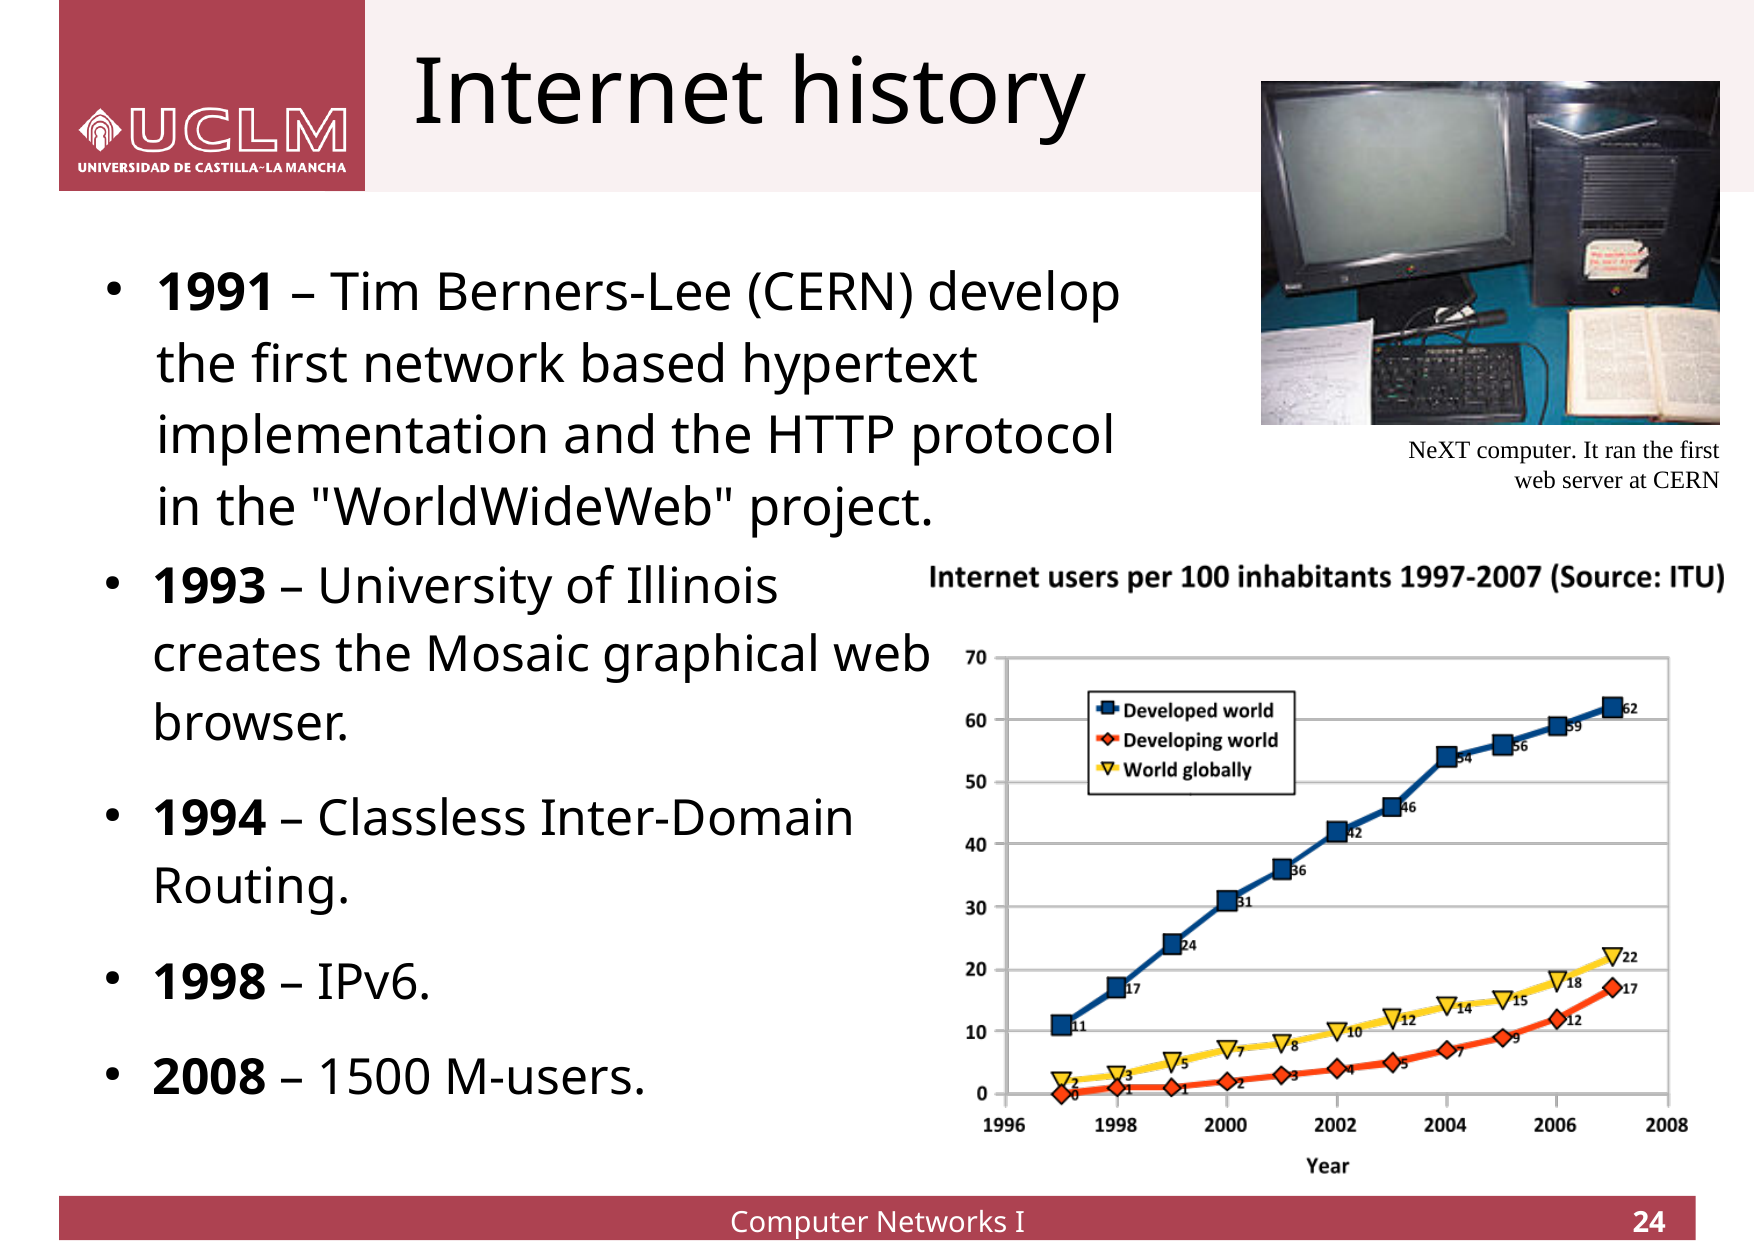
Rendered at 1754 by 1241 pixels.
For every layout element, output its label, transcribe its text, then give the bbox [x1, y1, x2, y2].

text_box NeXT computer. It ran the first web server at CERN [1321, 433, 1720, 494]
list 1991 – Tim Berners-Lee (CERN) develop the first network based hypertext implementation and the HTTP protocol in the "WorldWideWeb" project. [87, 254, 1130, 547]
picture [1261, 81, 1720, 425]
list 1993 – University of Illinois creates the Mosaic graphical web browser. 1994 – Classless Inter-Domain Routing. 1998 – IPv6. 2008 – 1500 M-users. [87, 549, 938, 1114]
picture [860, 531, 1754, 1189]
title Internet history [413, 0, 1667, 198]
picture [59, 0, 365, 191]
